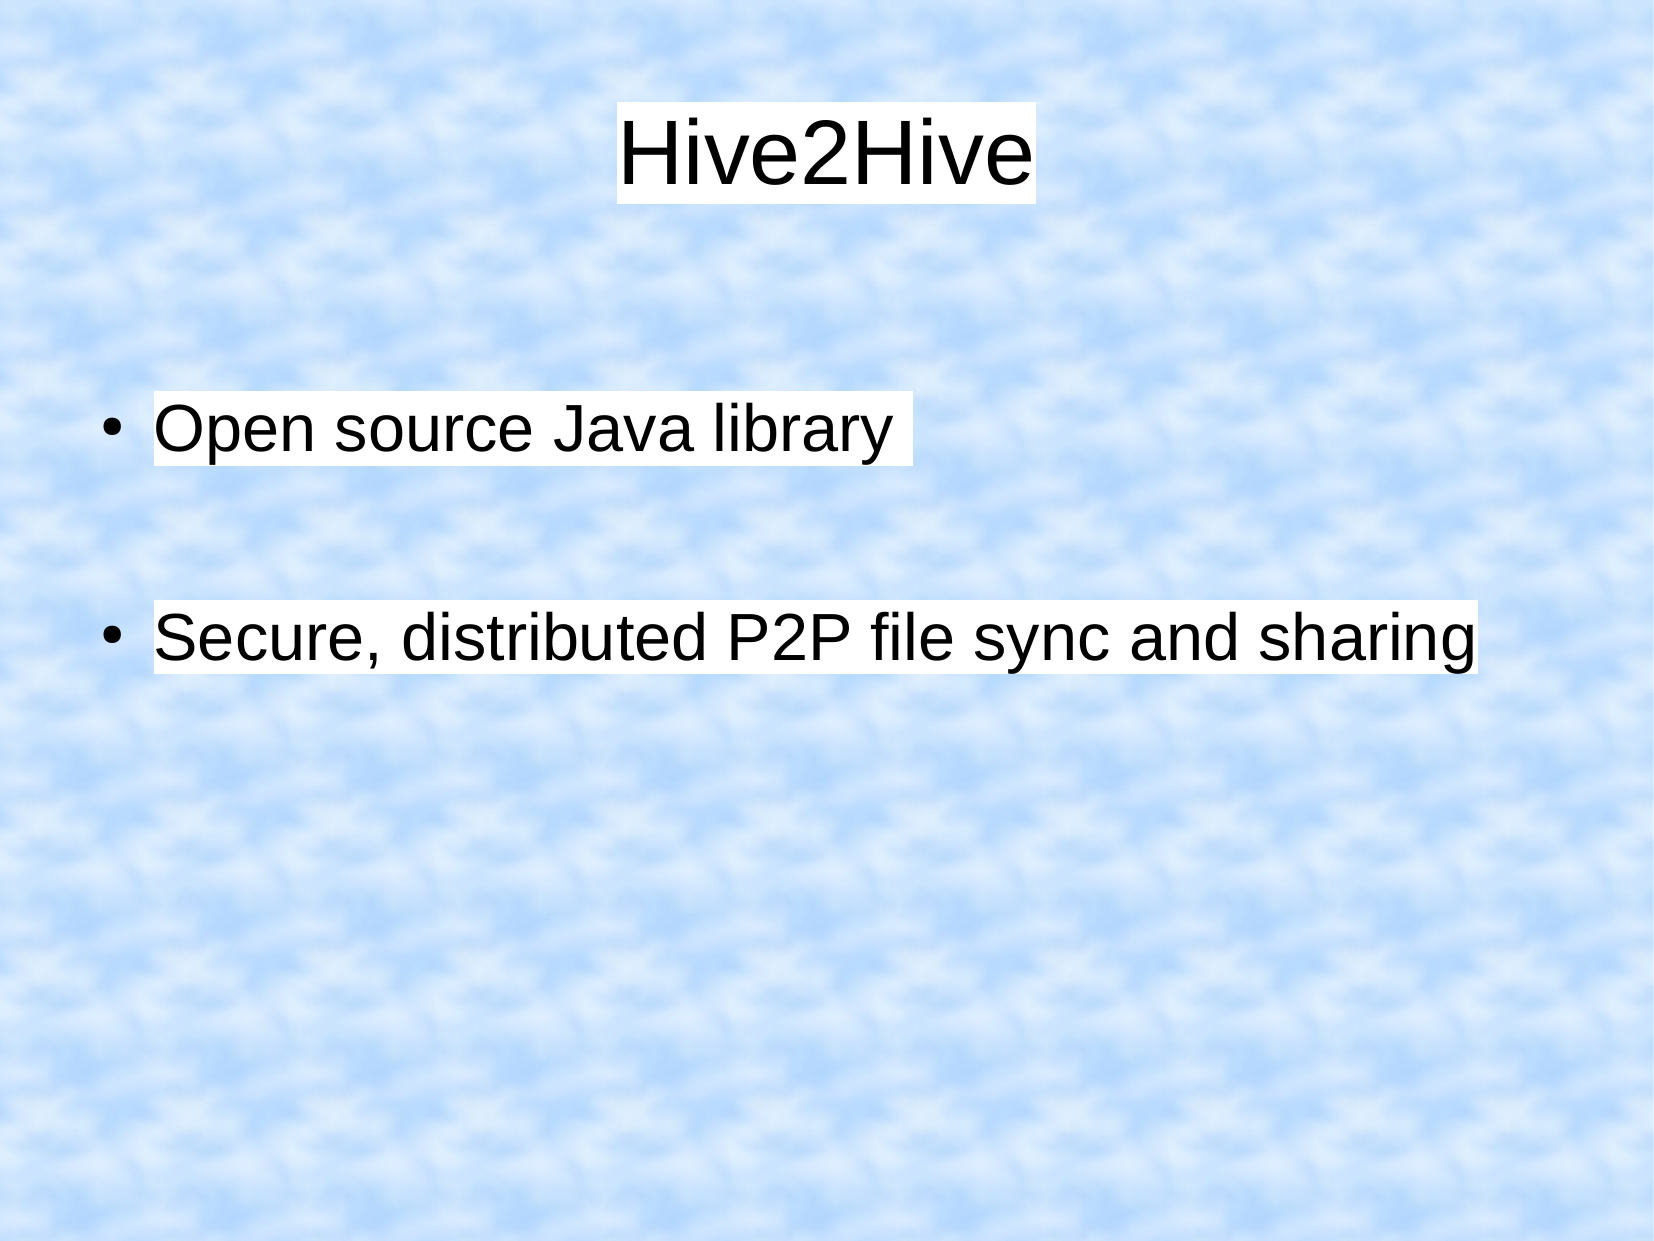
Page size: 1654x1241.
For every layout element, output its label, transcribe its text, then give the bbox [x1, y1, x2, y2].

title Hive2Hive [82, 49, 1571, 257]
picture [0, 0, 1654, 1241]
list Open source Java library Secure, distributed P2P file sync and sharing [82, 391, 1571, 1111]
